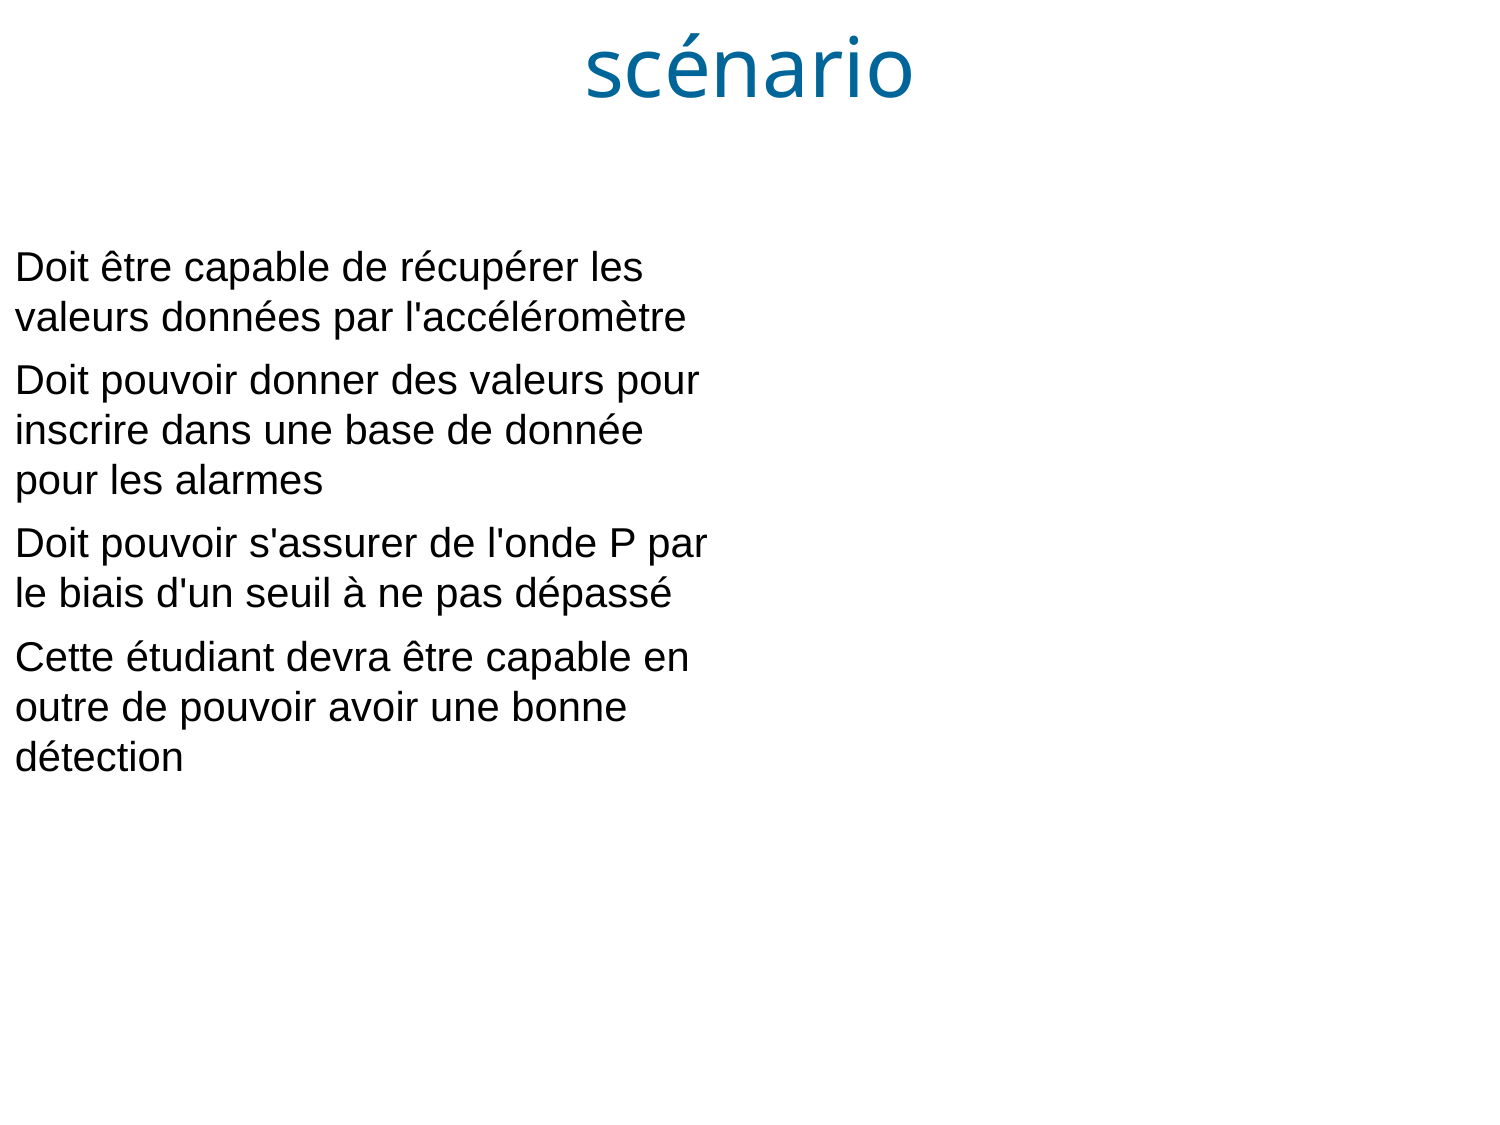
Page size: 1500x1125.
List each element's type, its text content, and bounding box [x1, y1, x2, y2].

list Doit être capable de récupérer les valeurs données par l'accéléromètre Doit pouvoir donner des valeurs pour inscrire dans une base de donnée pour les alarmes Doit pouvoir s'assurer de l'onde P par le biais d'un seuil à ne pas dépassé Cette étudiant devra être capable en outre de pouvoir avoir une bonne détection [0, 232, 751, 339]
title scénario [75, 7, 1425, 195]
